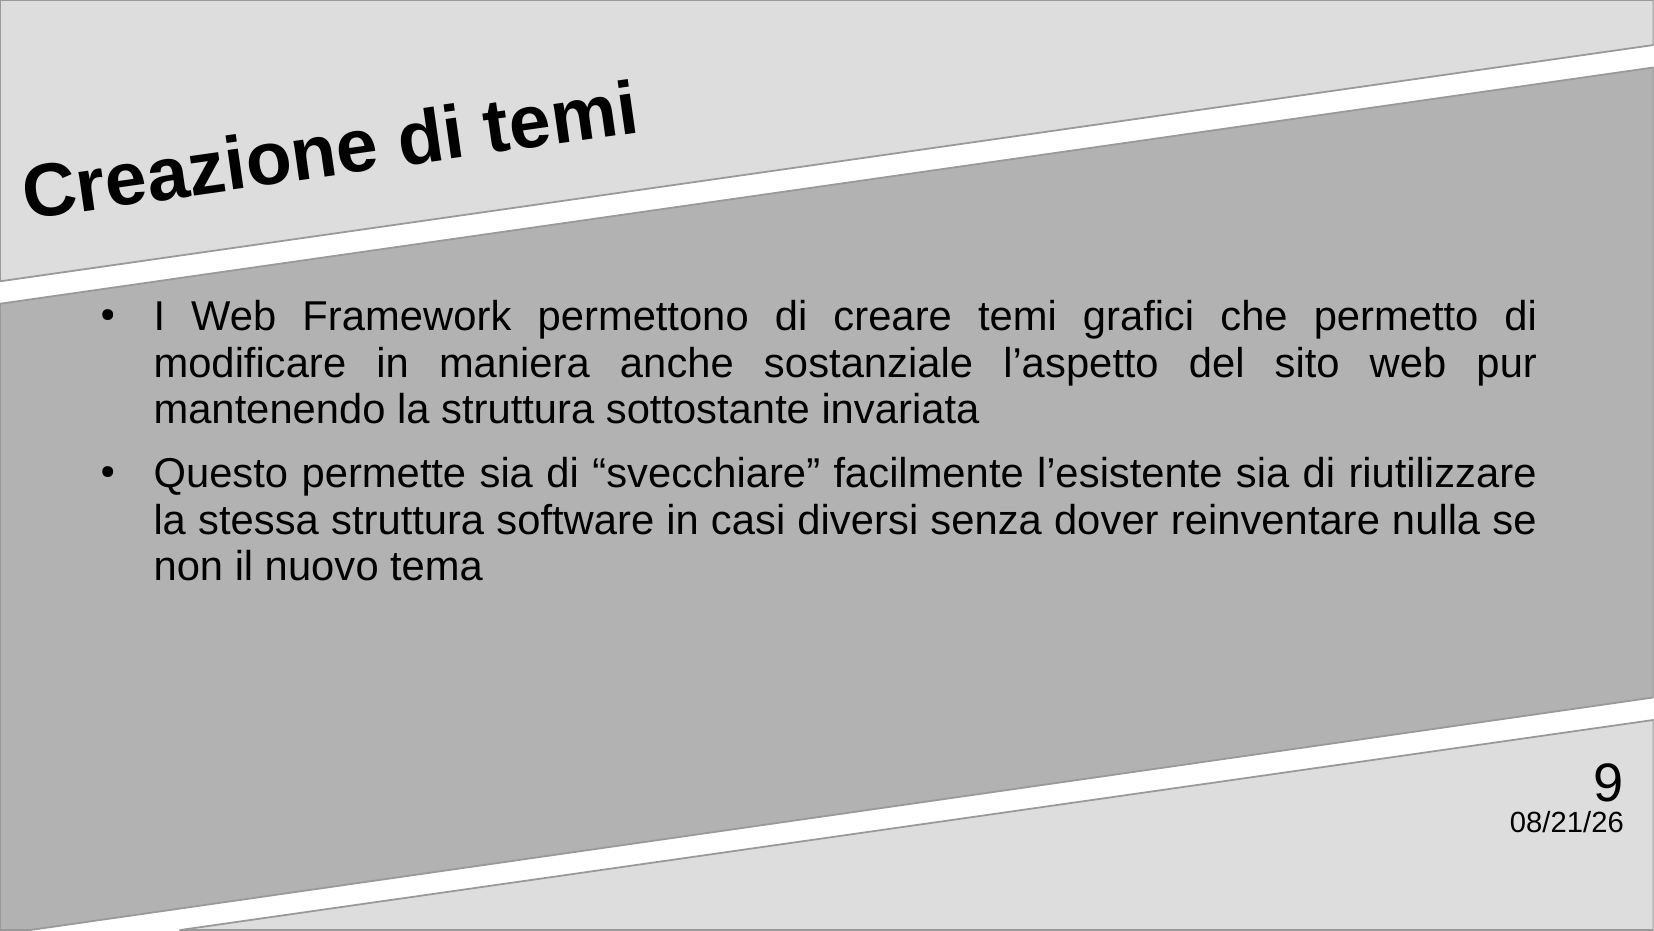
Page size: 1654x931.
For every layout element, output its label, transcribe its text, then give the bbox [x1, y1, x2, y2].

title Creazione di temi [11, 0, 1496, 272]
list I Web Framework permettono di creare temi grafici che permetto di modificare in maniera anche sostanziale l’aspetto del sito web pur mantenendo la struttura sottostante invariata Questo permette sia di “svecchiare” facilmente l’esistente sia di riutilizzare la stessa struttura software in casi diversi senza dover reinventare nulla se non il nuovo tema [82, 292, 1538, 833]
